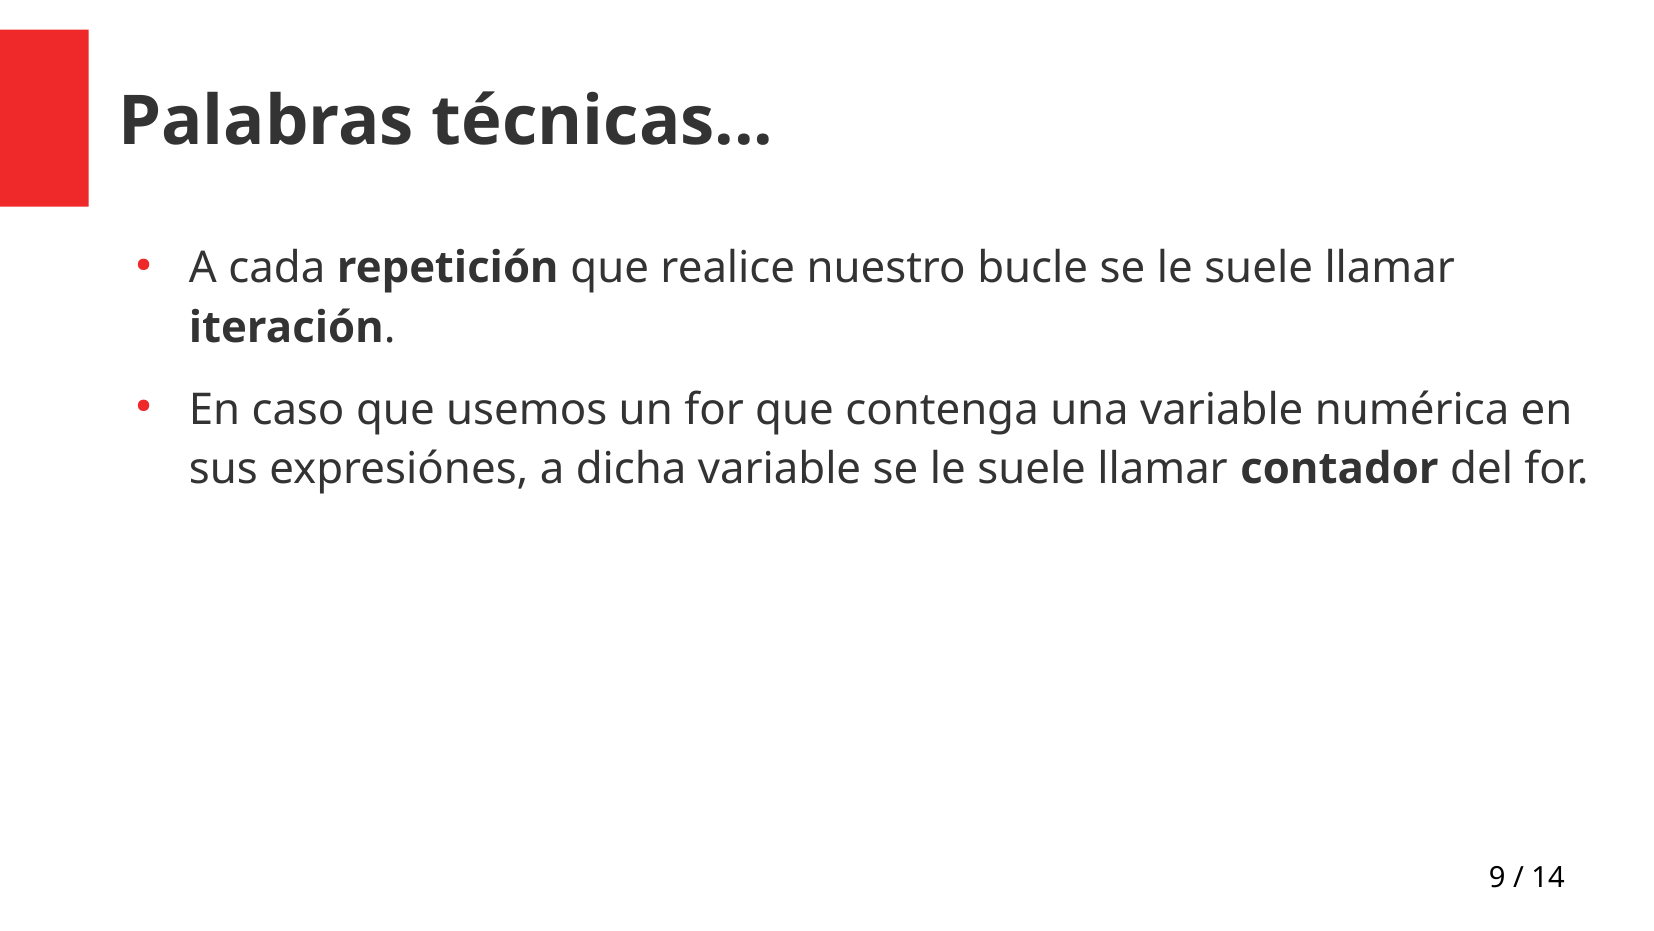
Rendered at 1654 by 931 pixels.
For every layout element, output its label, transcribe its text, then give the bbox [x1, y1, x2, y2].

title Palabras técnicas... [118, 29, 1595, 207]
list A cada repetición que realice nuestro bucle se le suele llamar iteración. En caso que usemos un for que contenga una variable numérica en sus expresiónes, a dicha variable se le suele llamar contador del for. [118, 236, 1595, 798]
